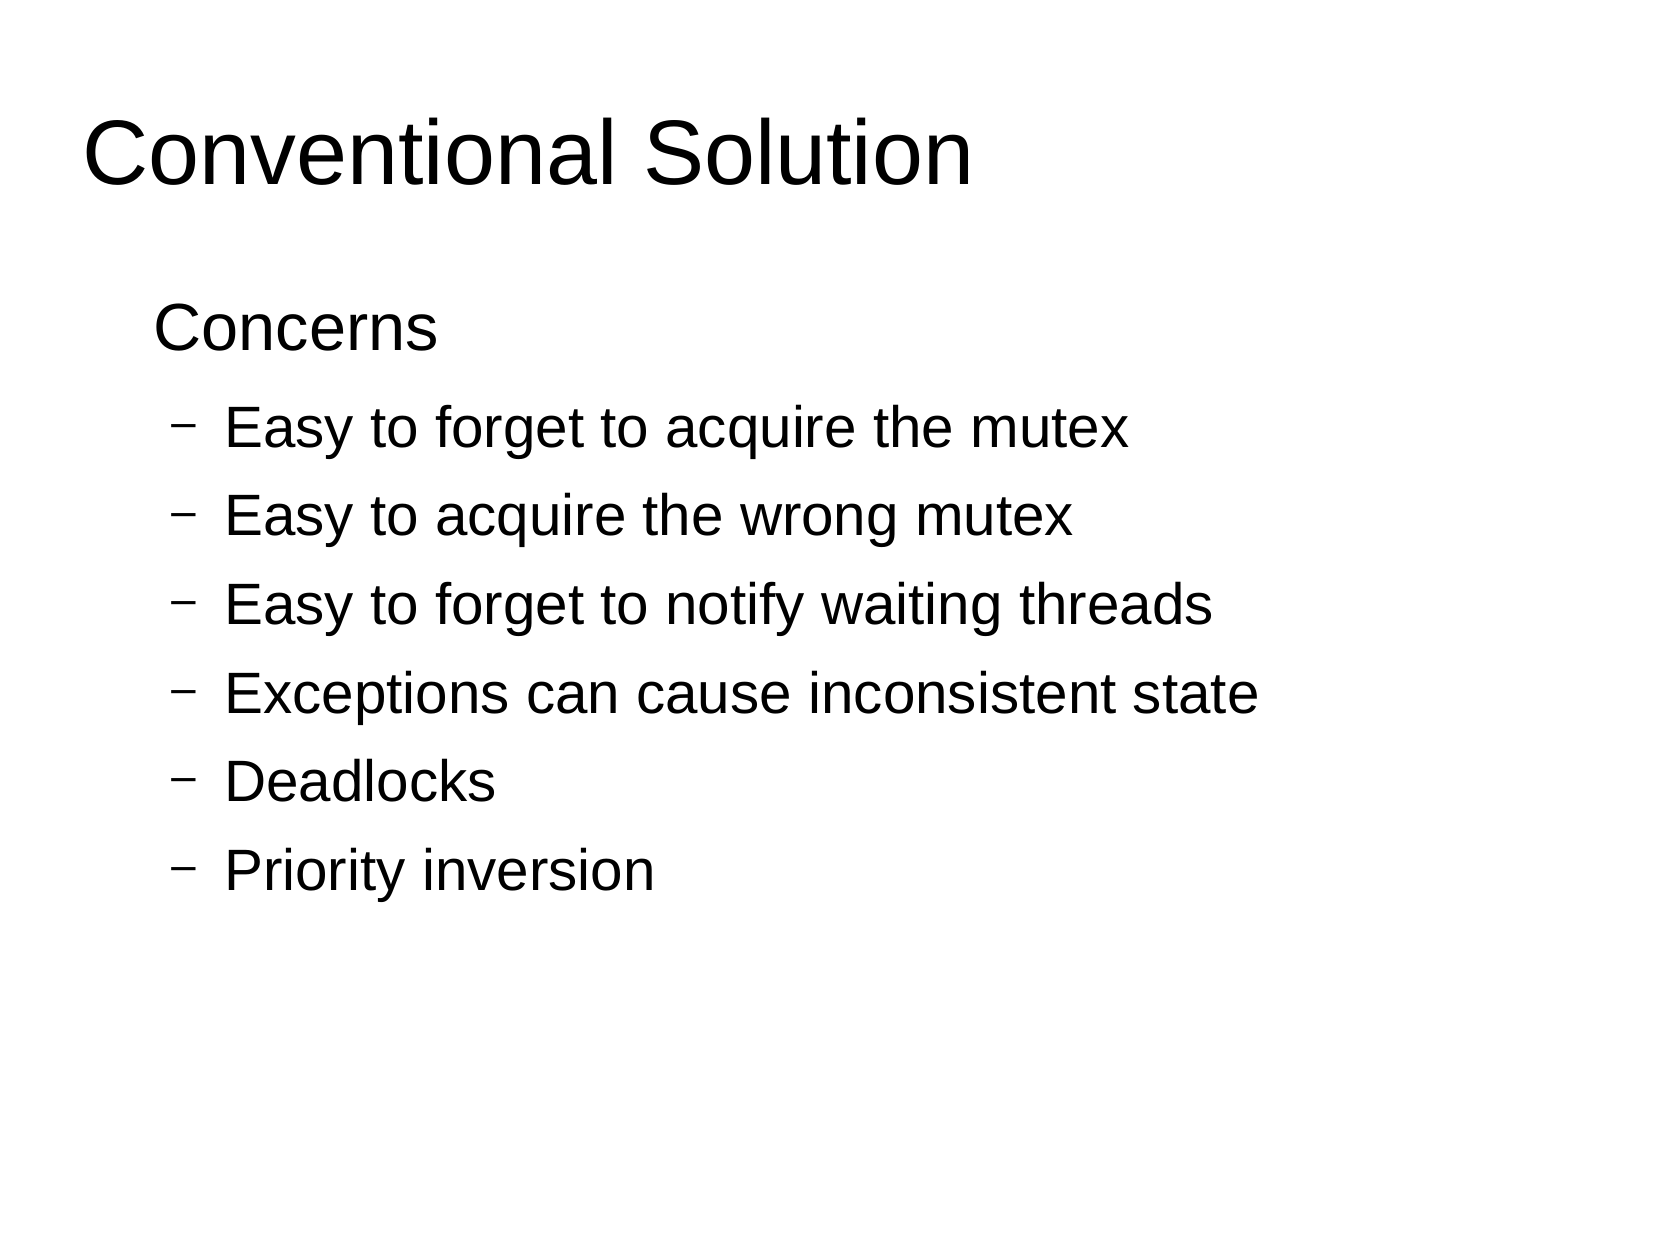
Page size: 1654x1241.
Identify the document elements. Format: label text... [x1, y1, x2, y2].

list Concerns Easy to forget to acquire the mutex Easy to acquire the wrong mutex Easy to forget to notify waiting threads Exceptions can cause inconsistent state Deadlocks Priority inversion [82, 290, 1571, 1010]
title Conventional Solution [82, 49, 1571, 257]
